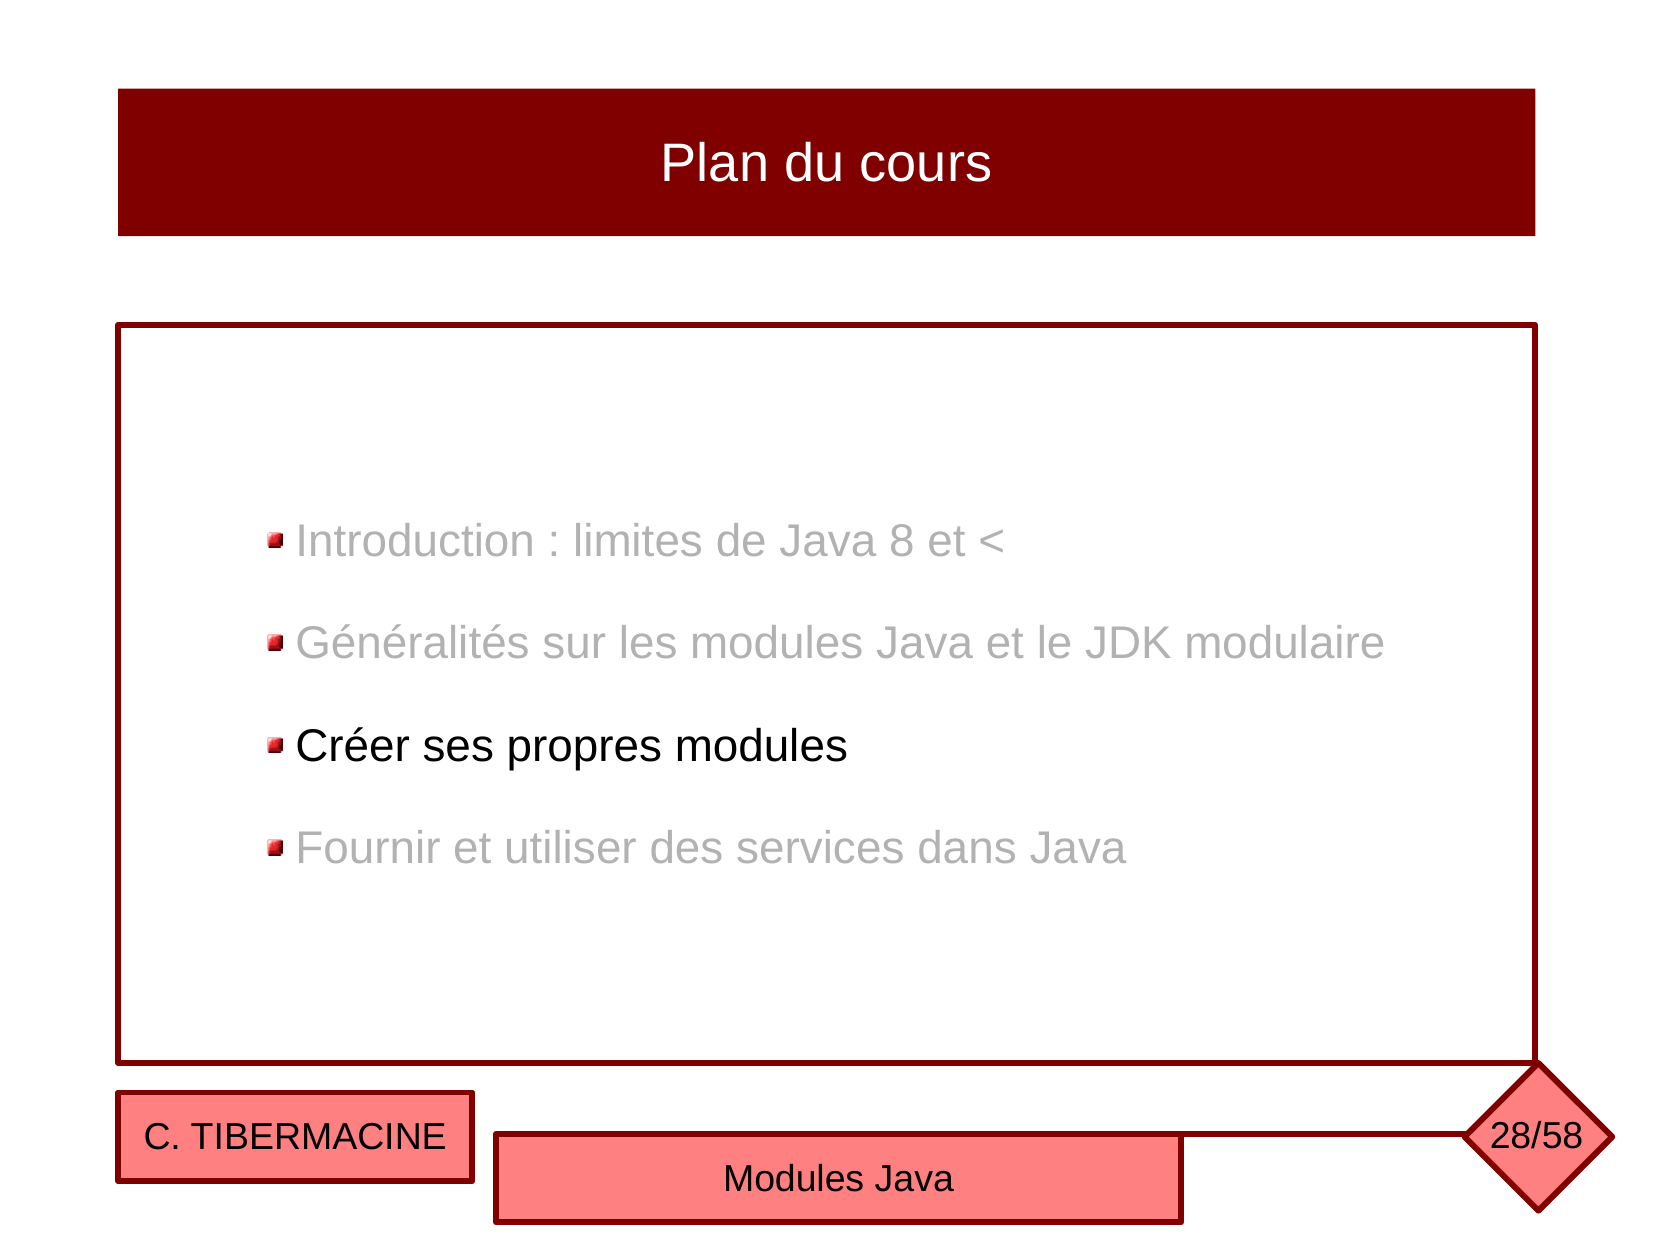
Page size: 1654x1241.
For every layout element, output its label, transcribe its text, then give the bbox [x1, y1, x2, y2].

text_box C. TIBERMACINE [118, 1092, 473, 1182]
text_box Plan du cours [118, 88, 1536, 237]
picture [267, 634, 283, 651]
picture [267, 839, 283, 856]
picture [267, 532, 283, 548]
picture [267, 737, 283, 753]
text_box <numéro>/58 [1475, 1107, 1654, 1164]
text_box [1464, 1126, 1475, 1148]
text_box Modules Java [496, 1133, 1182, 1223]
text_box [1494, 1062, 1583, 1107]
text_box Introduction : limites de Java 8 et < Généralités sur les modules Java et le JDK modulaire Créer ses propres modules Fournir et utiliser des services dans Java [118, 324, 1536, 1063]
text_box [1491, 1164, 1586, 1211]
